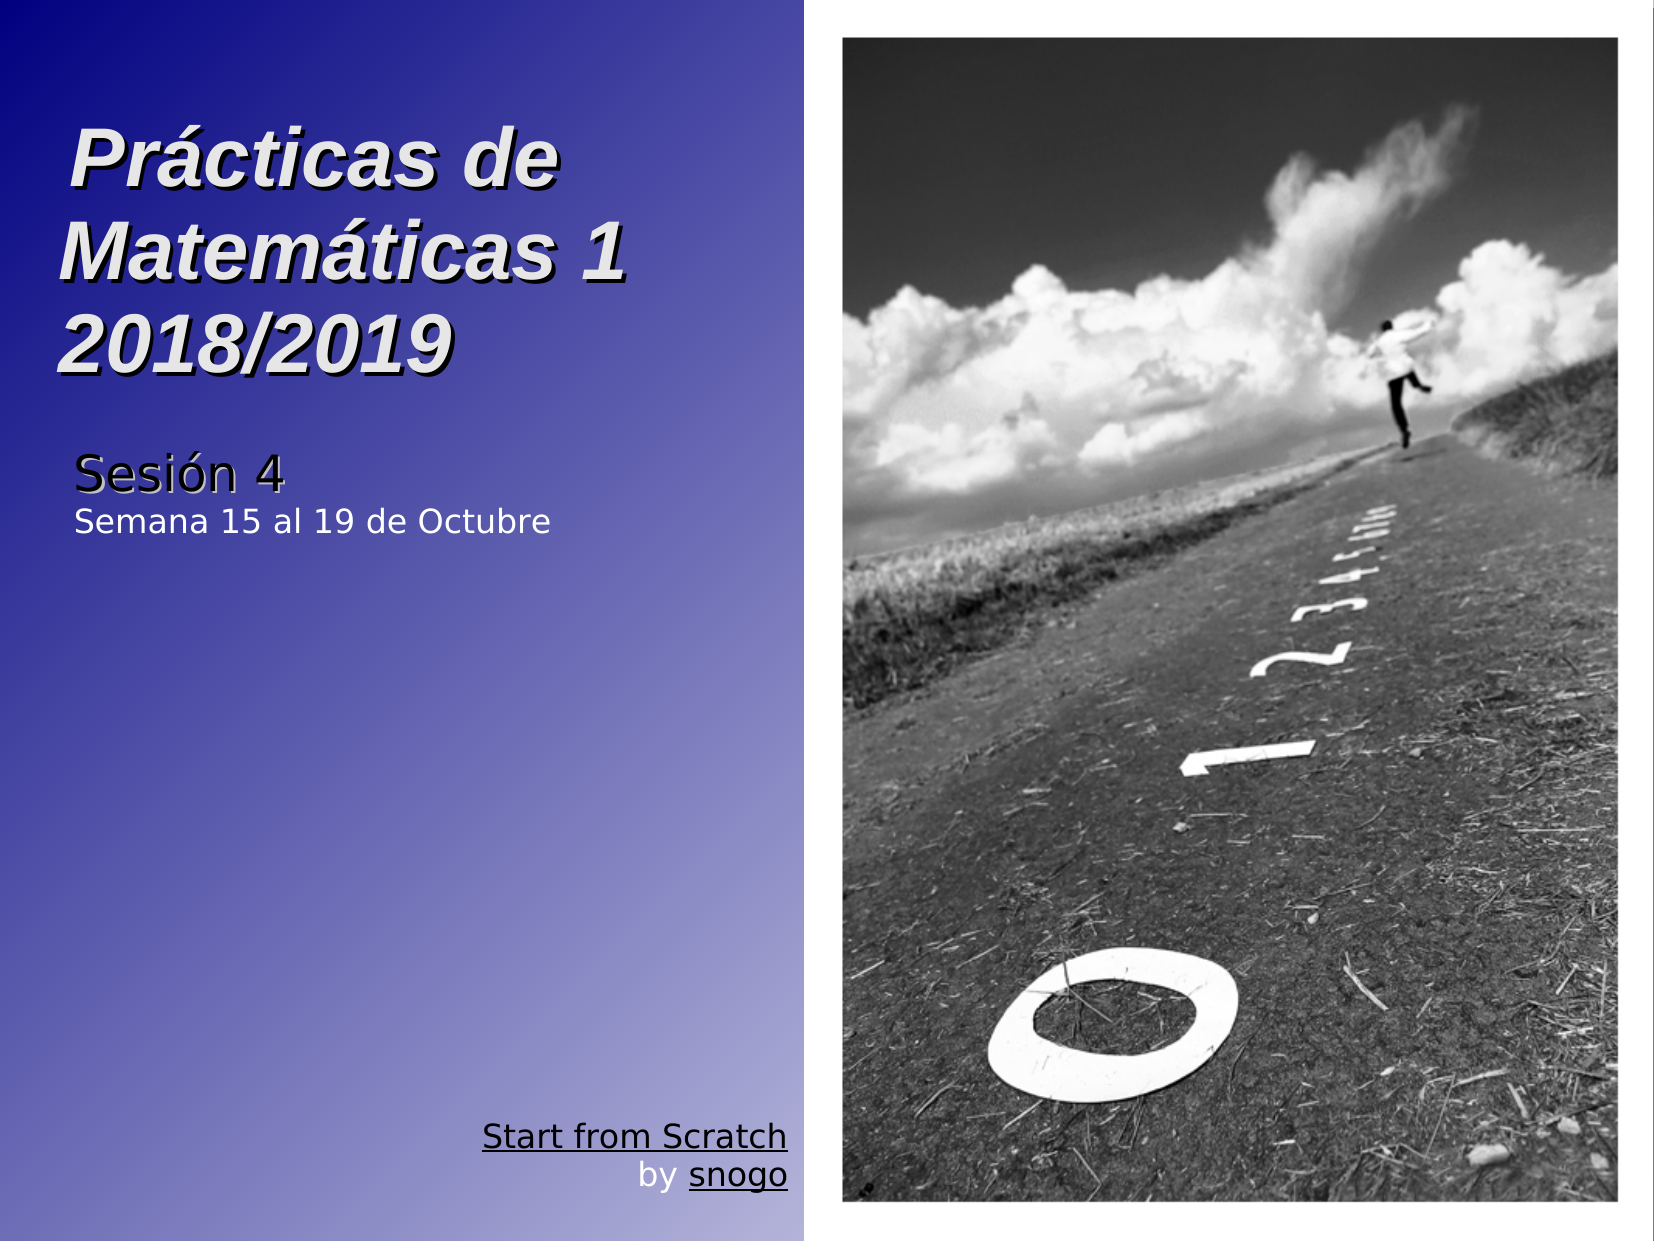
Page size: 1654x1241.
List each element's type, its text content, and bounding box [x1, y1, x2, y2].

text_box [0, 0, 804, 1241]
picture [804, 0, 1654, 1241]
text_box Sesión 4 Semana 15 al 19 de Octubre [59, 437, 798, 550]
title Prácticas de Matemáticas 1 2018/2019 [0, 0, 798, 502]
text_box Start from Scratch by snogo [467, 1110, 804, 1203]
